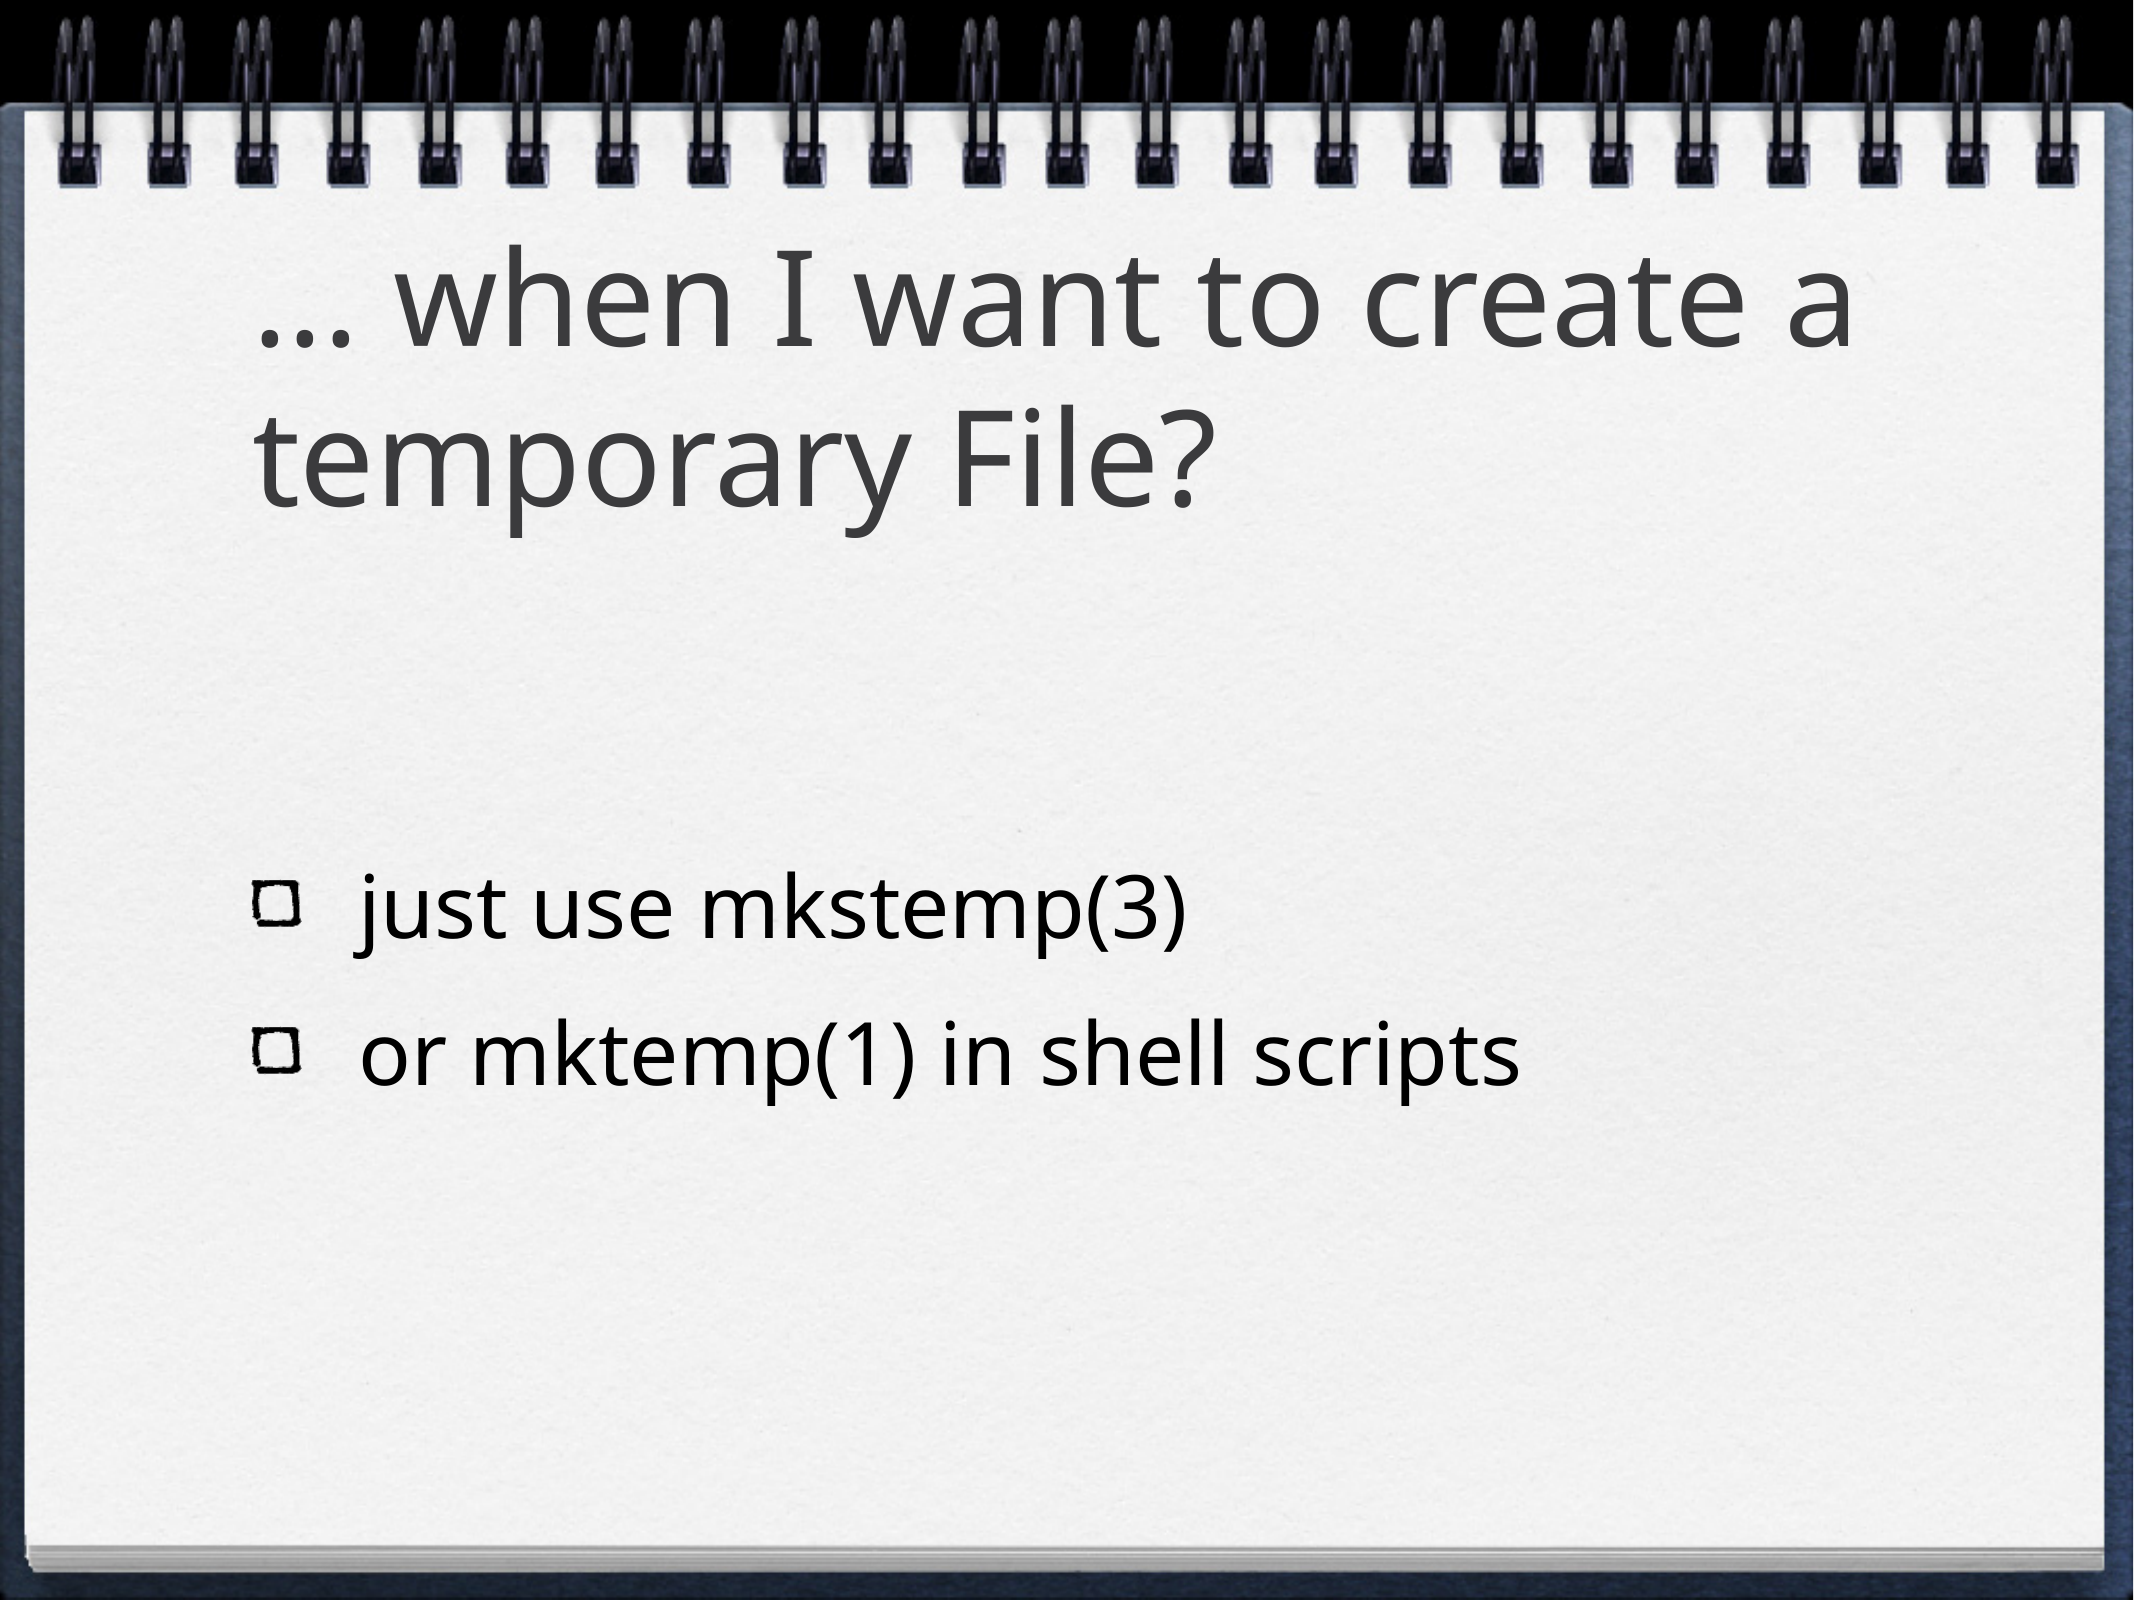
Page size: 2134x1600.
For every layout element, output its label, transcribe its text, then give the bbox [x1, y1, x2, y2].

list just use mkstemp(3) or mktemp(1) in shell scripts [208, 512, 1925, 1442]
title ... when I want to create a temporary File? [243, 204, 1890, 512]
picture [0, 0, 2134, 1600]
